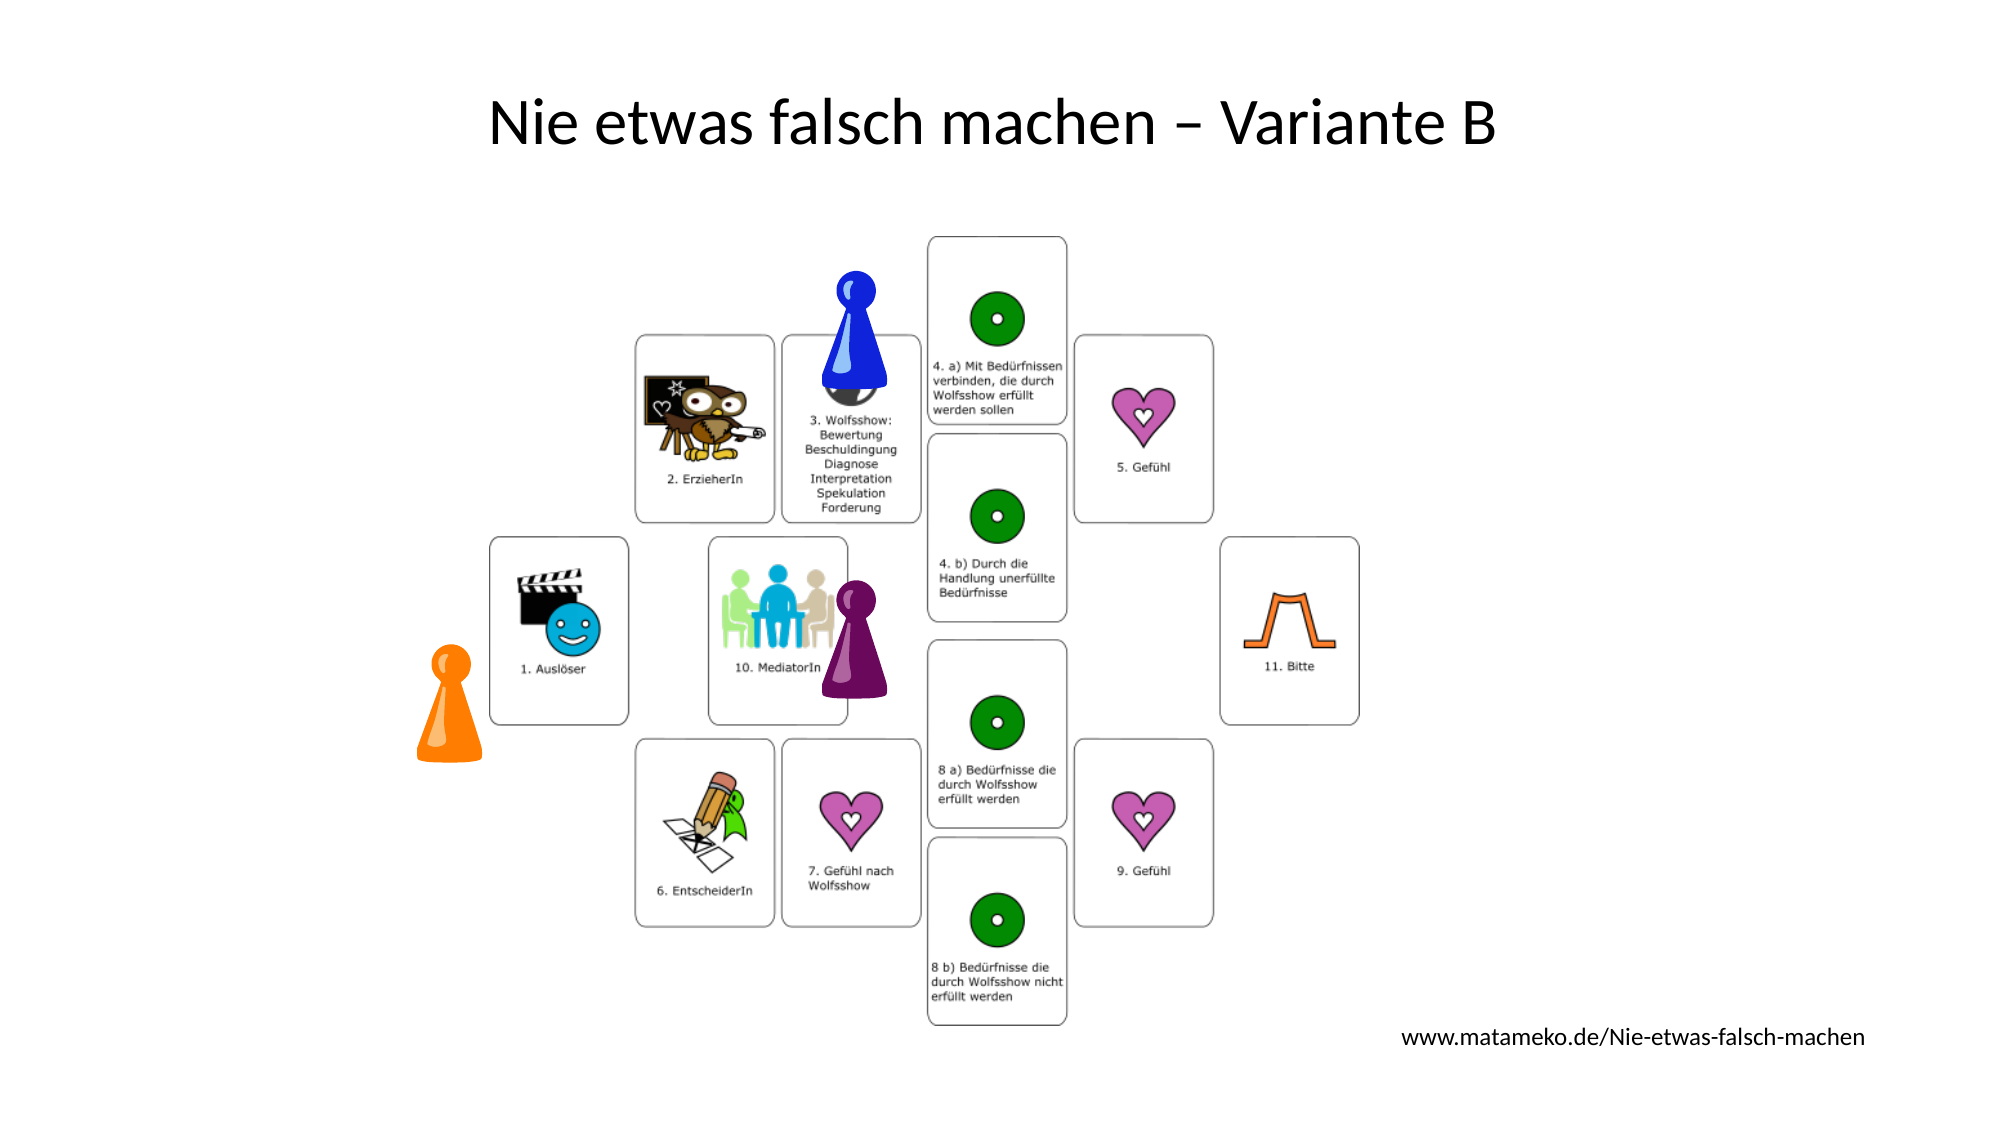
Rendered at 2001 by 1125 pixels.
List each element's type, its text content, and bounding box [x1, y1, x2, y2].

picture [489, 236, 1360, 1026]
text_box [822, 580, 888, 699]
text_box [417, 644, 483, 763]
text_box www.matameko.de/Nie-etwas-falsch-machen [1386, 1013, 1882, 1058]
text_box [822, 270, 888, 390]
text_box Nie etwas falsch machen – Variante B [473, 70, 1563, 167]
